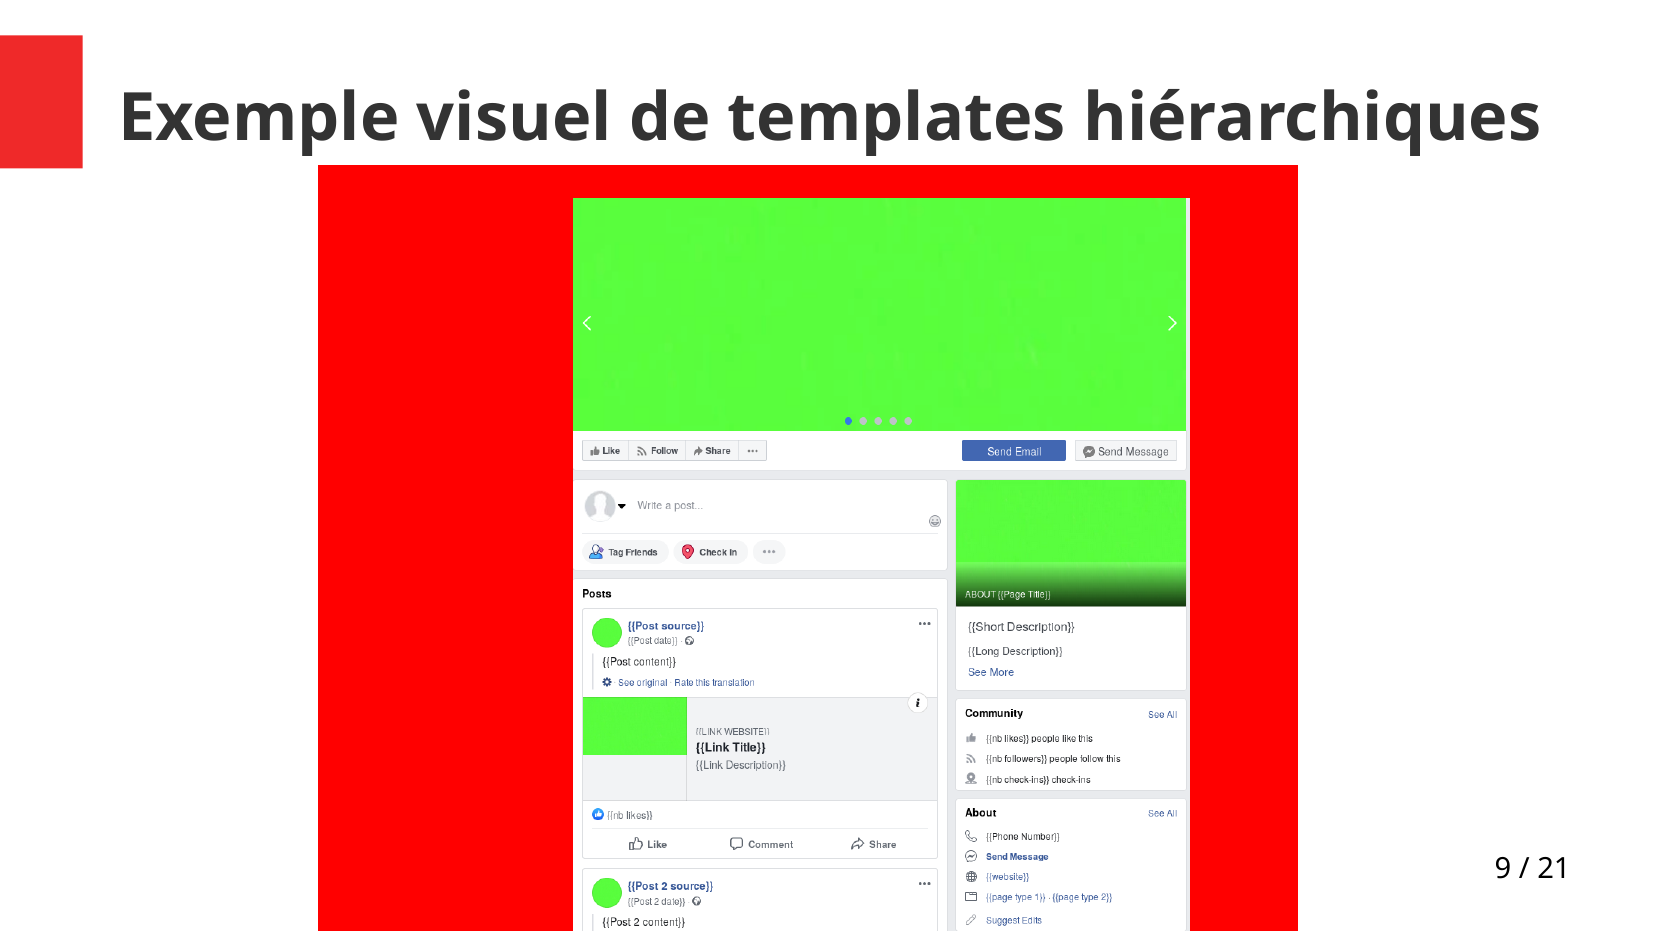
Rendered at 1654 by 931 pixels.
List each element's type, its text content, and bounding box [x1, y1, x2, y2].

picture [318, 165, 1298, 931]
title Exemple visuel de templates hiérarchiques [118, 37, 1571, 193]
